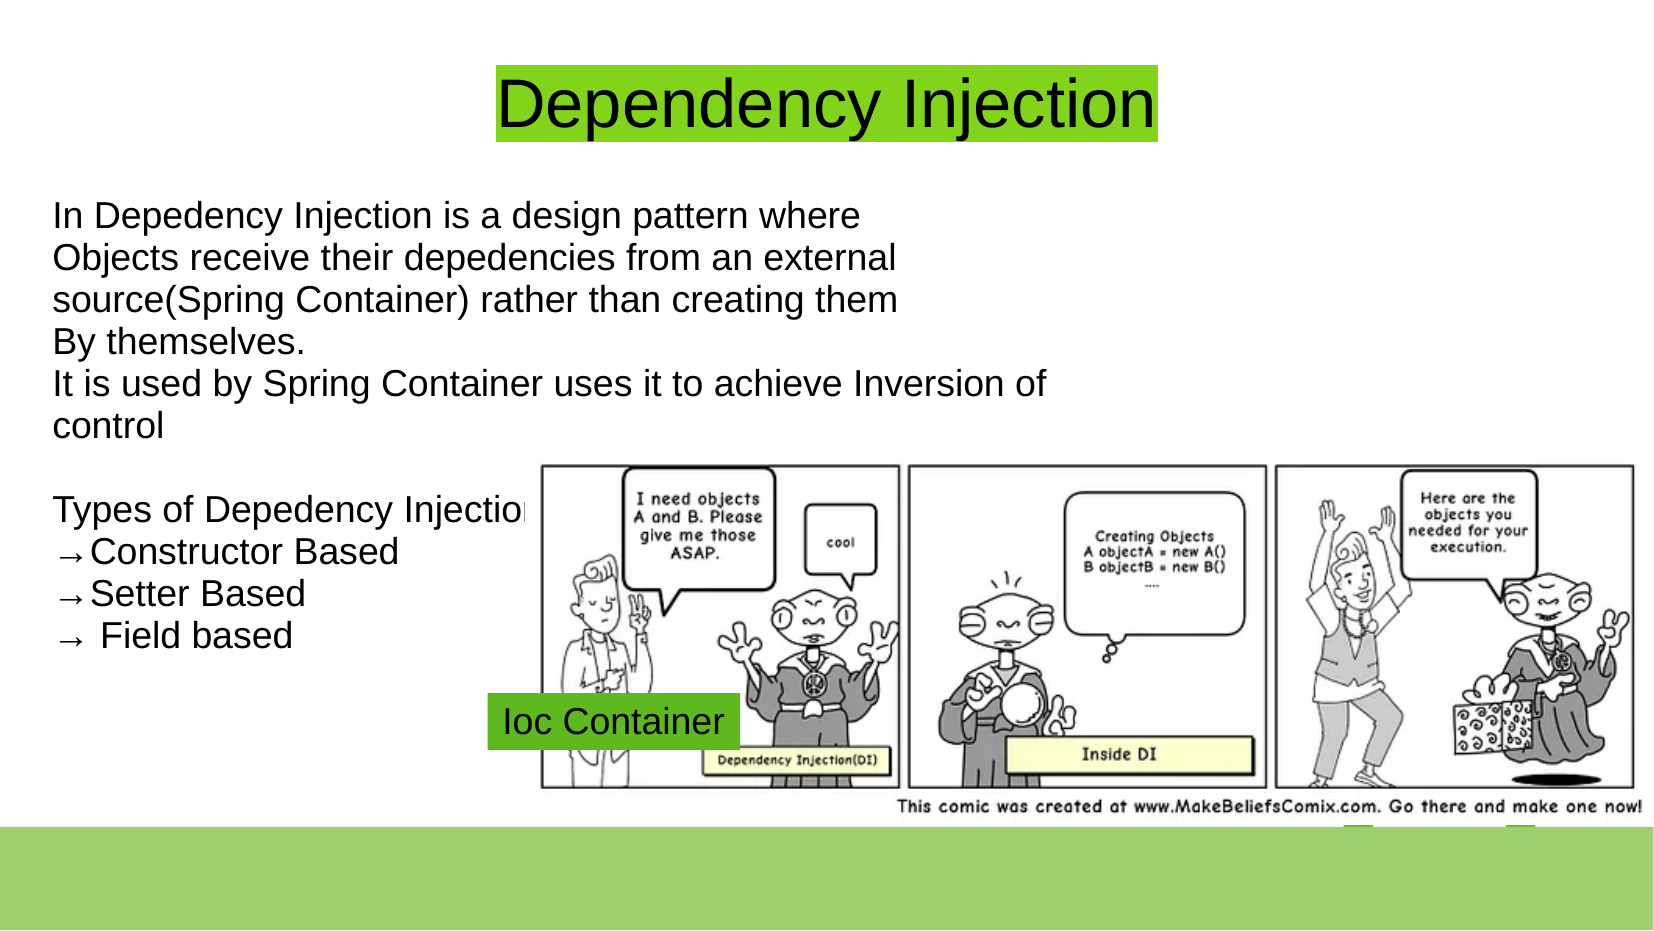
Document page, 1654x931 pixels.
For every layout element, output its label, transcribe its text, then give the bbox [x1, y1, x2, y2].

text_box In Depedency Injection is a design pattern where Objects receive their depedencies from an external source(Spring Container) rather than creating them By themselves. It is used by Spring Container uses it to achieve Inversion of control Types of Depedency Injection →Constructor Based →Setter Based → Field based [37, 187, 1163, 707]
picture [525, 449, 1650, 825]
title Dependency Injection [88, 29, 1565, 178]
text_box Ioc Container [487, 693, 741, 751]
